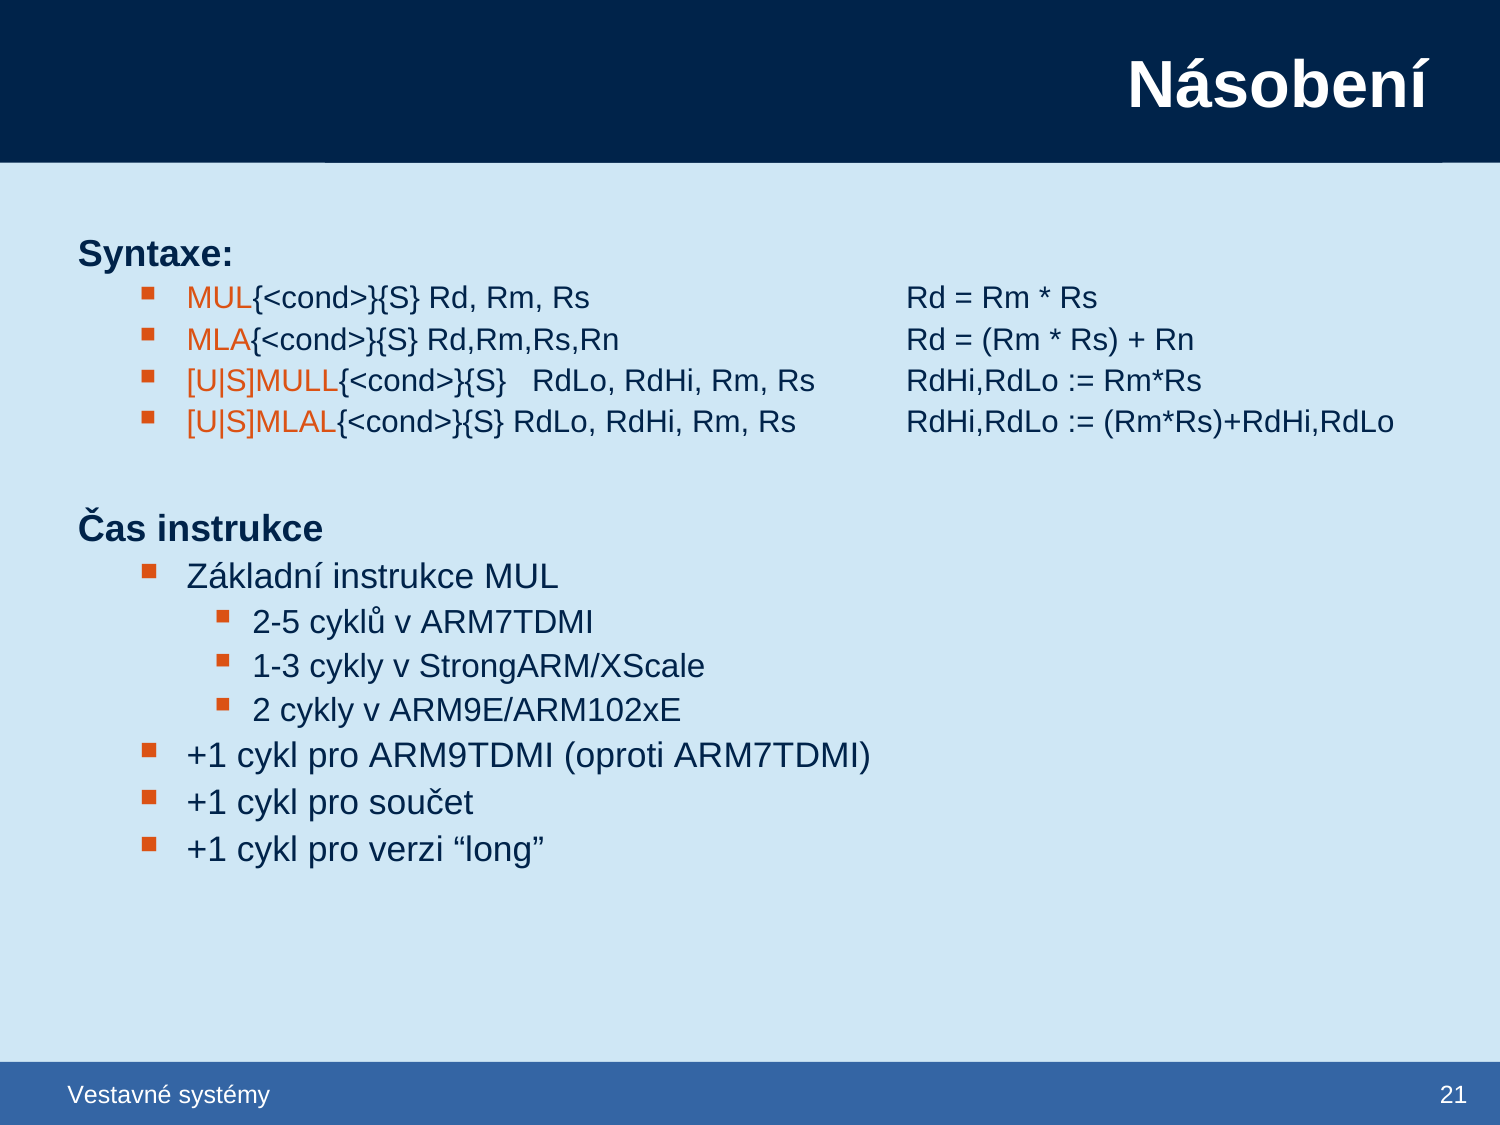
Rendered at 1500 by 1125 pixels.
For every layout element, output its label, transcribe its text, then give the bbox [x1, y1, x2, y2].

list Syntaxe: MUL{<cond>}{S} Rd, Rm, Rs Rd = Rm * Rs MLA{<cond>}{S} Rd,Rm,Rs,Rn Rd = (Rm * Rs) + Rn [U|S]MULL{<cond>}{S} RdLo, RdHi, Rm, Rs RdHi,RdLo := Rm*Rs [U|S]MLAL{<cond>}{S} RdLo, RdHi, Rm, Rs RdHi,RdLo := (Rm*Rs)+RdHi,RdLo Čas instrukce Základní instrukce MUL 2-5 cyklů v ARM7TDMI 1-3 cykly v StrongARM/XScale 2 cykly v ARM9E/ARM102xE +1 cykl pro ARM9TDMI (oproti ARM7TDMI) +1 cykl pro součet +1 cykl pro verzi “long” [50, 187, 1450, 1026]
title Násobení [324, 0, 1443, 163]
